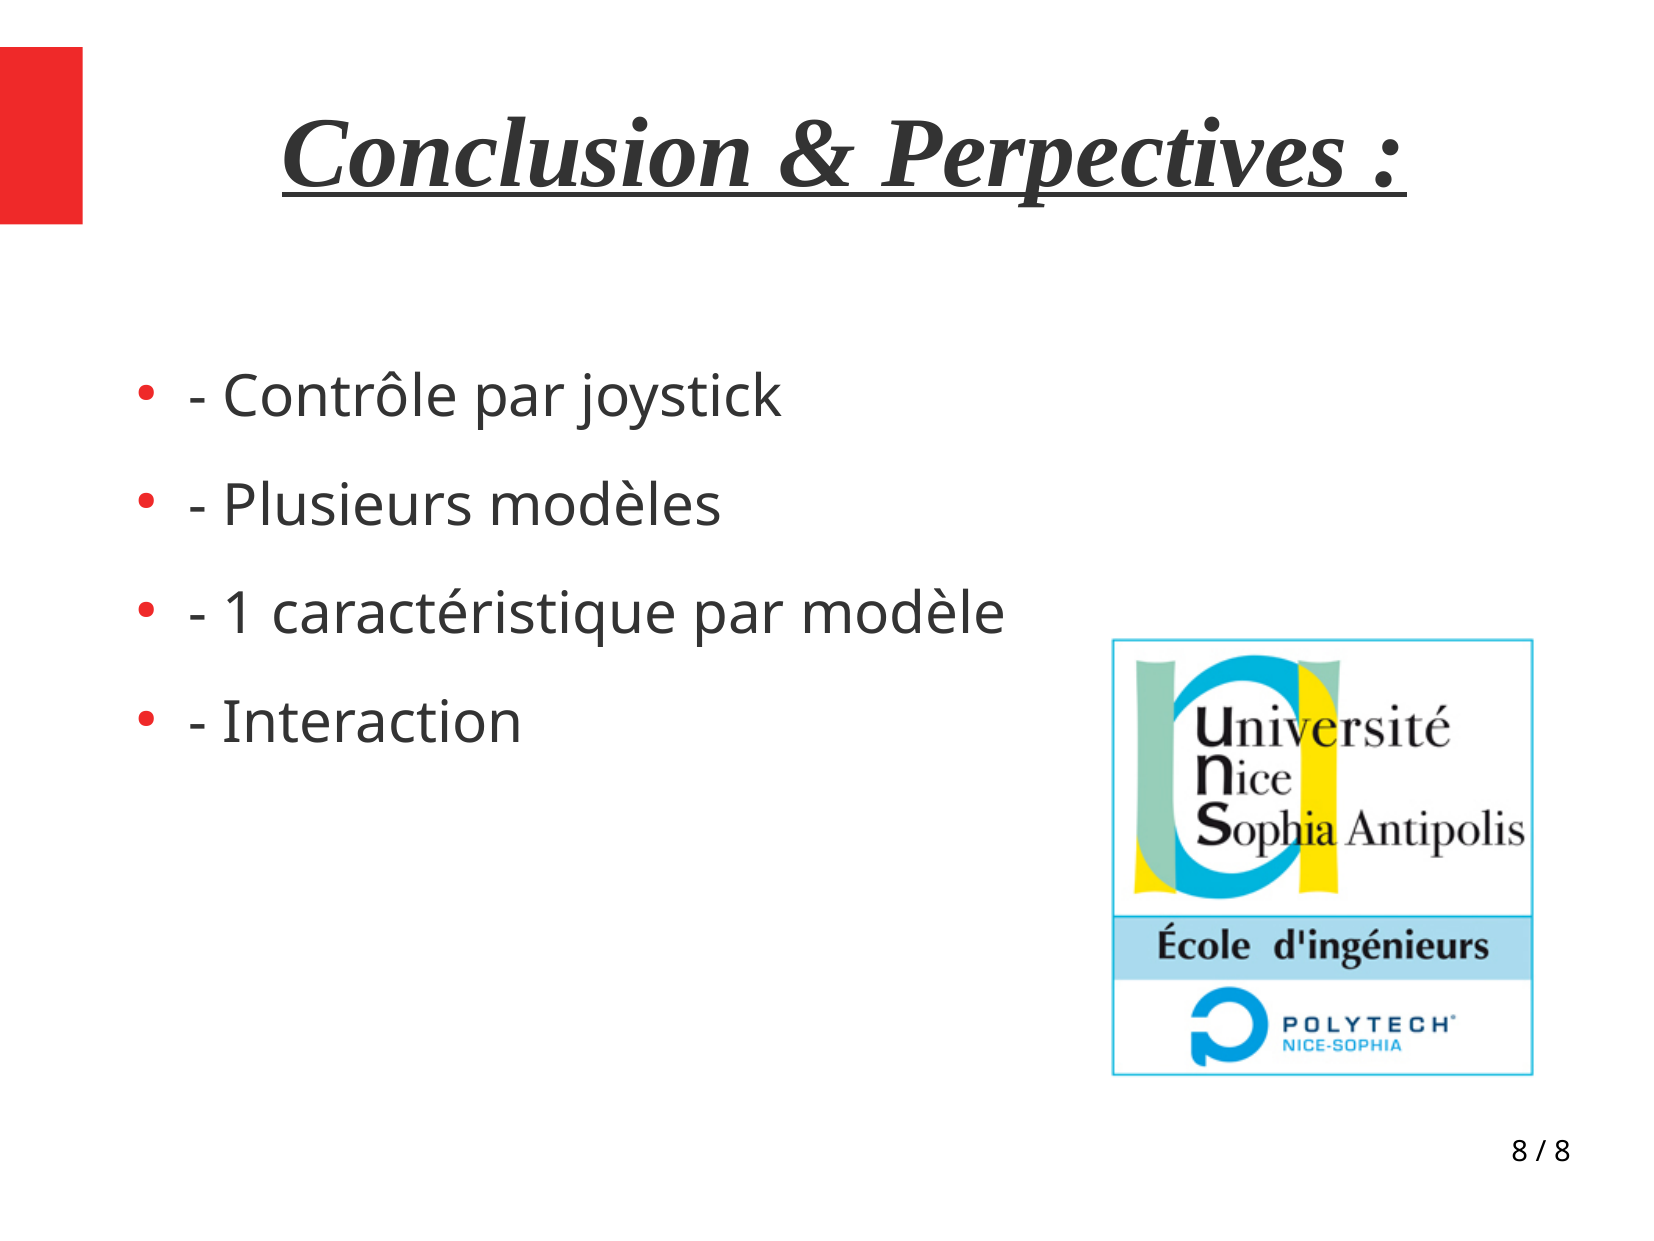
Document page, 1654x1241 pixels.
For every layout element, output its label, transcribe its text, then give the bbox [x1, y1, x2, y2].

list - Contrôle par joystick - Plusieurs modèles - 1 caractéristique par modèle - Interaction [118, 354, 1536, 1074]
title Conclusion & Perpectives : [118, 49, 1571, 257]
picture [1110, 637, 1537, 1079]
